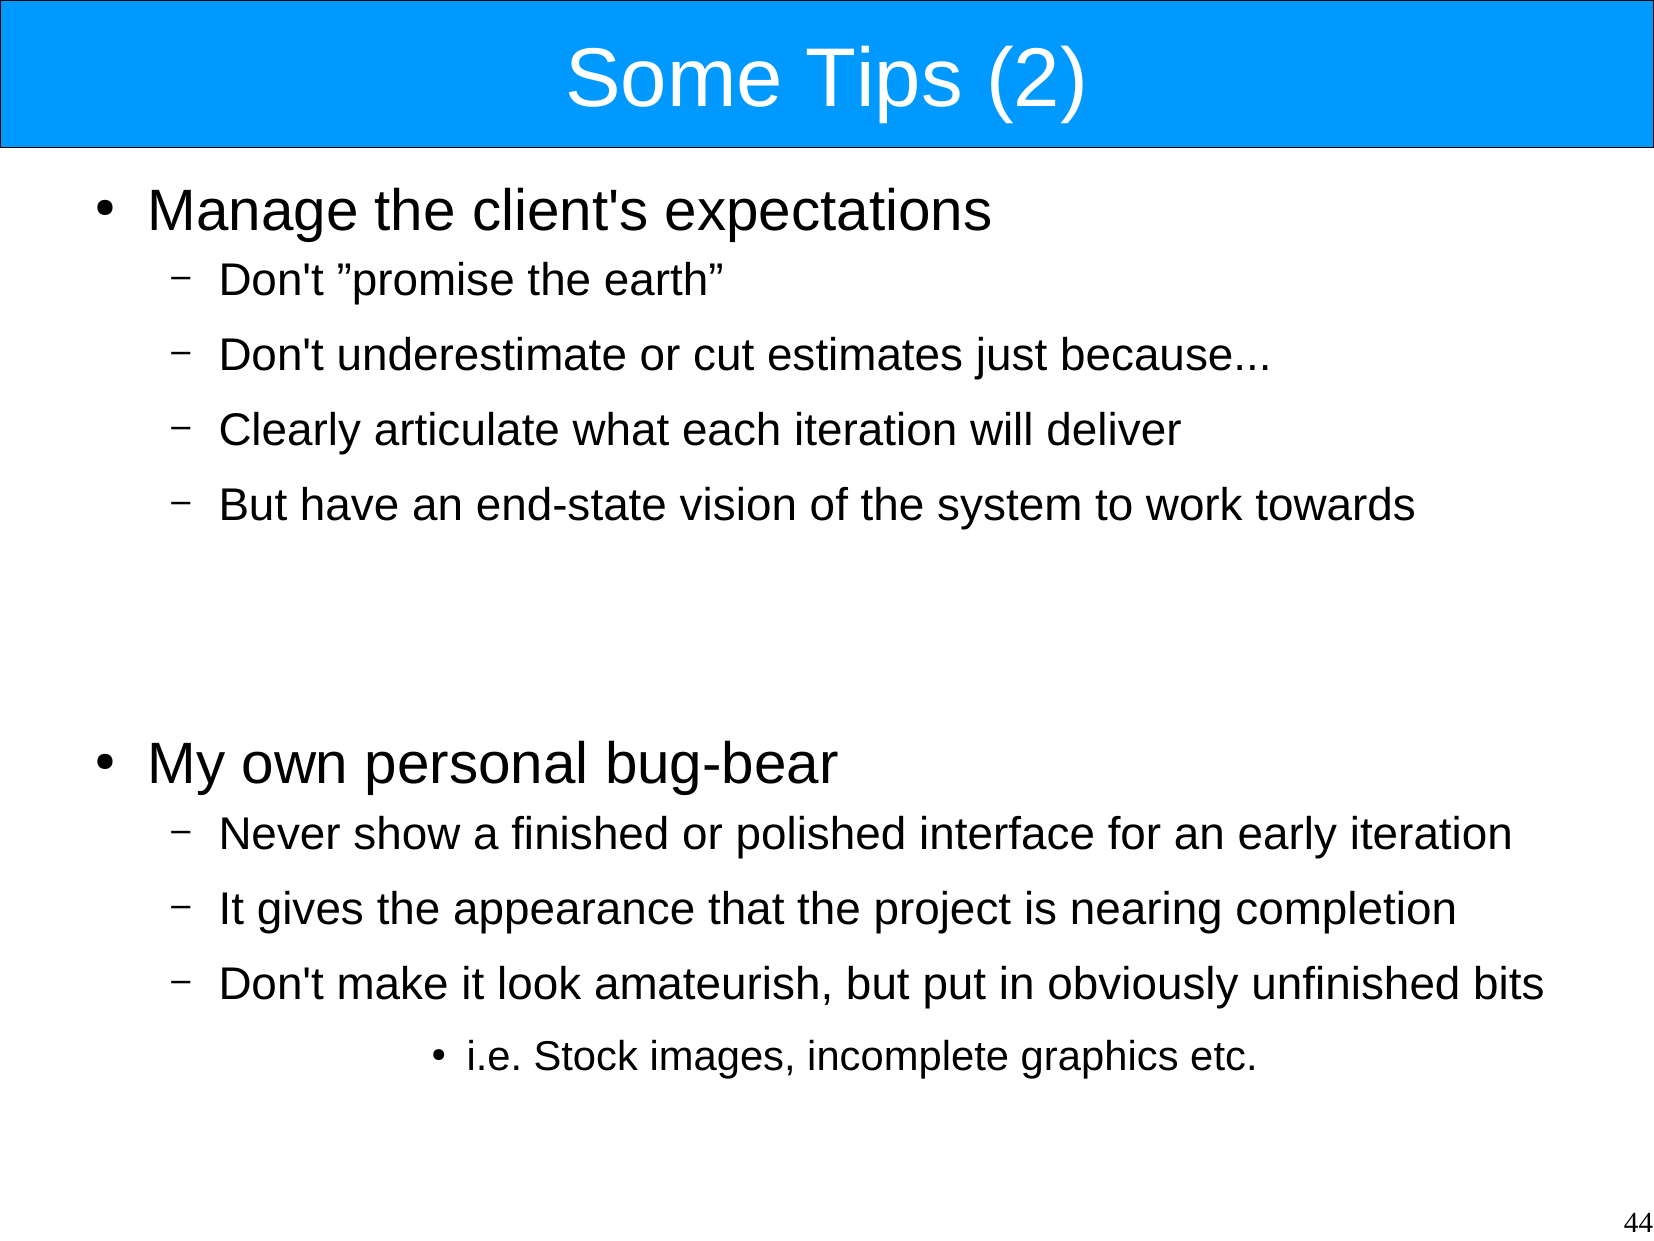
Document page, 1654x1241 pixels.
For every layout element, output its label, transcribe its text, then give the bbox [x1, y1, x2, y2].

list Manage the client's expectations Don't ”promise the earth” Don't underestimate or cut estimates just because... Clearly articulate what each iteration will deliver But have an end-state vision of the system to work towards My own personal bug-bear Never show a finished or polished interface for an early iteration It gives the appearance that the project is nearing completion Don't make it look amateurish, but put in obviously unfinished bits i.e. Stock images, incomplete graphics etc. [76, 177, 1565, 1196]
title Some Tips (2) [82, 21, 1571, 135]
